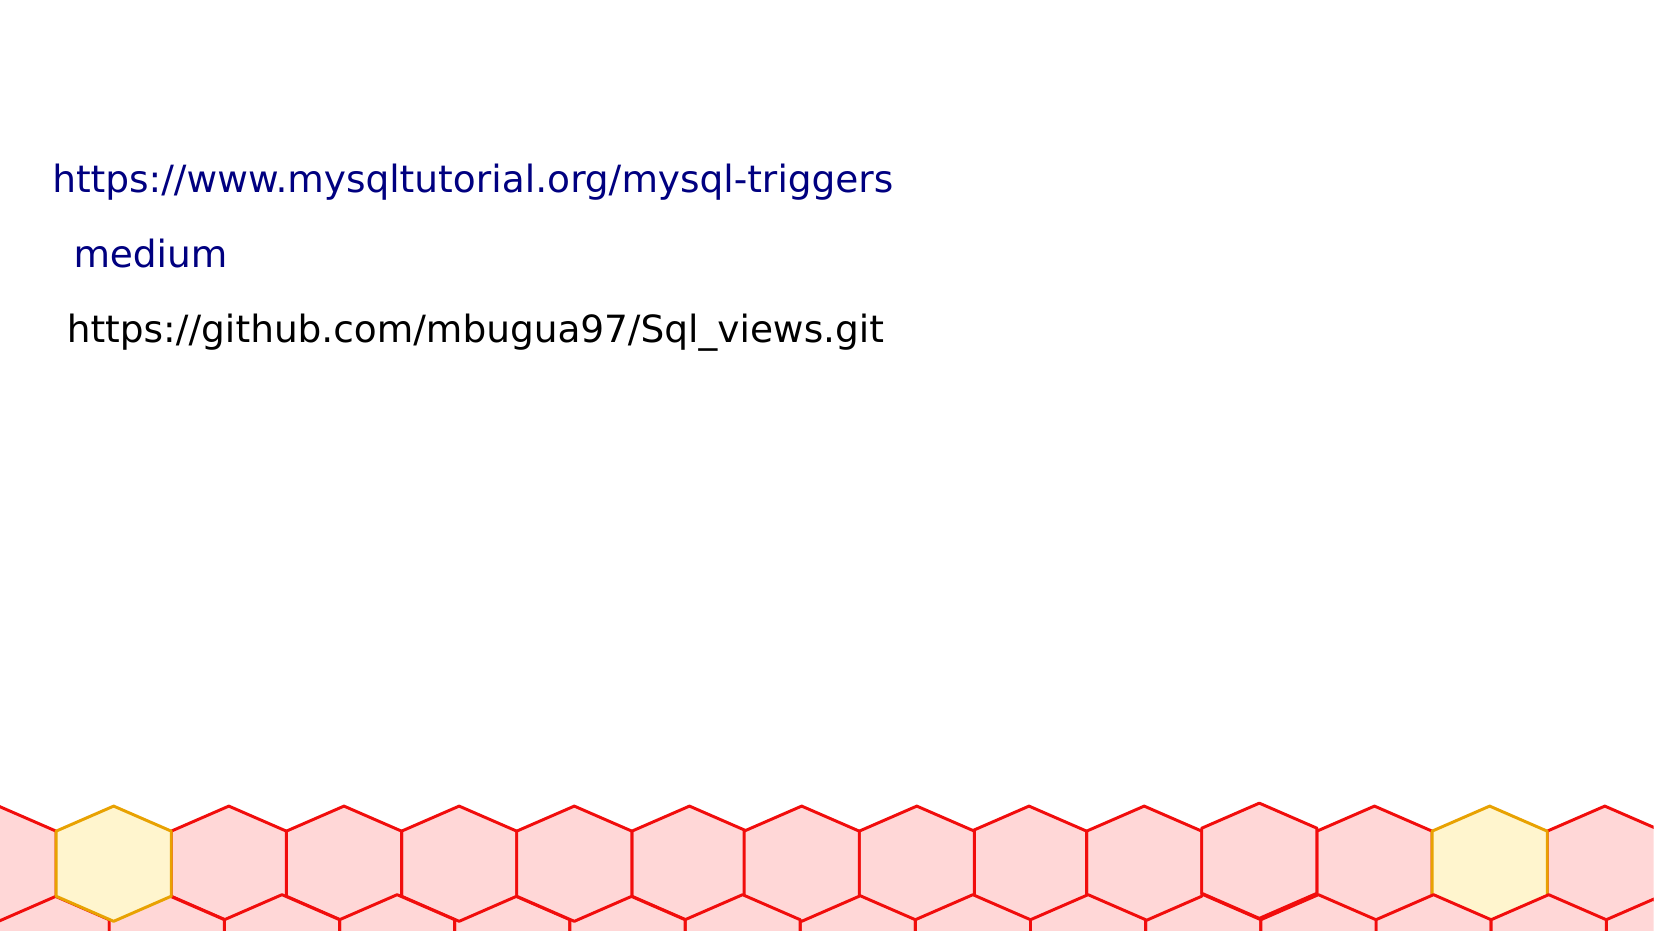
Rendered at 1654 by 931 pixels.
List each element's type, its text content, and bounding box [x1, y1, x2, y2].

text_box https://github.com/mbugua97/Sql_views.git [52, 300, 901, 359]
text_box https://www.mysqltutorial.org/mysql-triggers [37, 150, 1126, 206]
text_box medium [58, 225, 376, 281]
